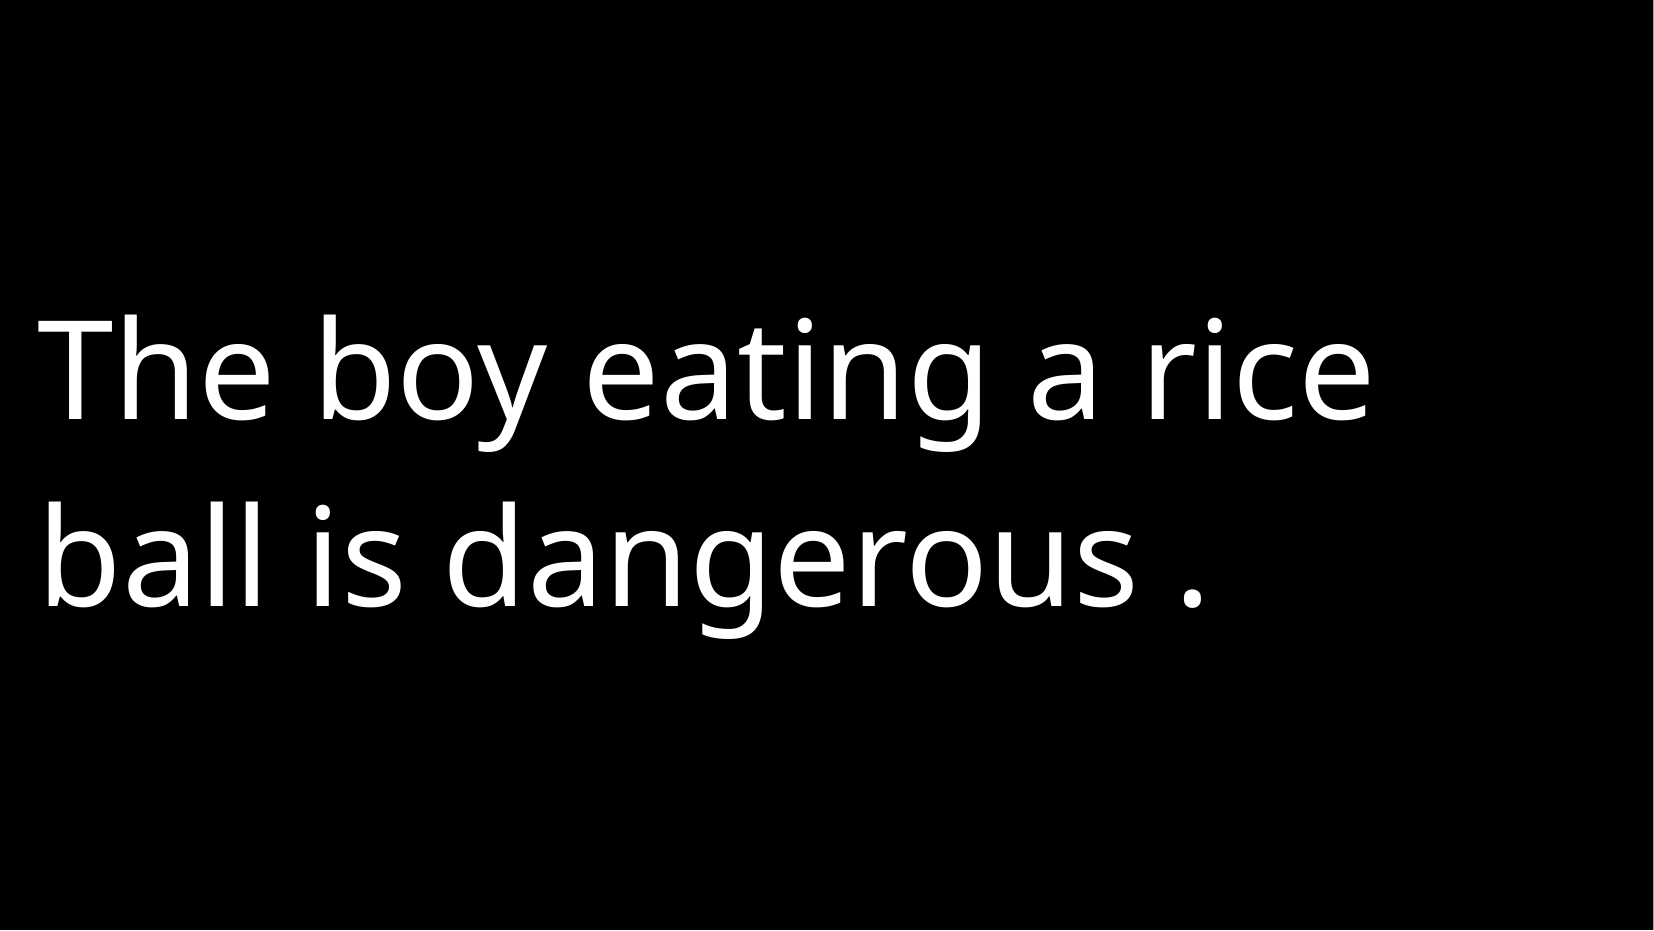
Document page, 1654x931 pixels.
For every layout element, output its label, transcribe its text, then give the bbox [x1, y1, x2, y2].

title The boy eating a rice ball is dangerous . [37, 19, 1612, 900]
